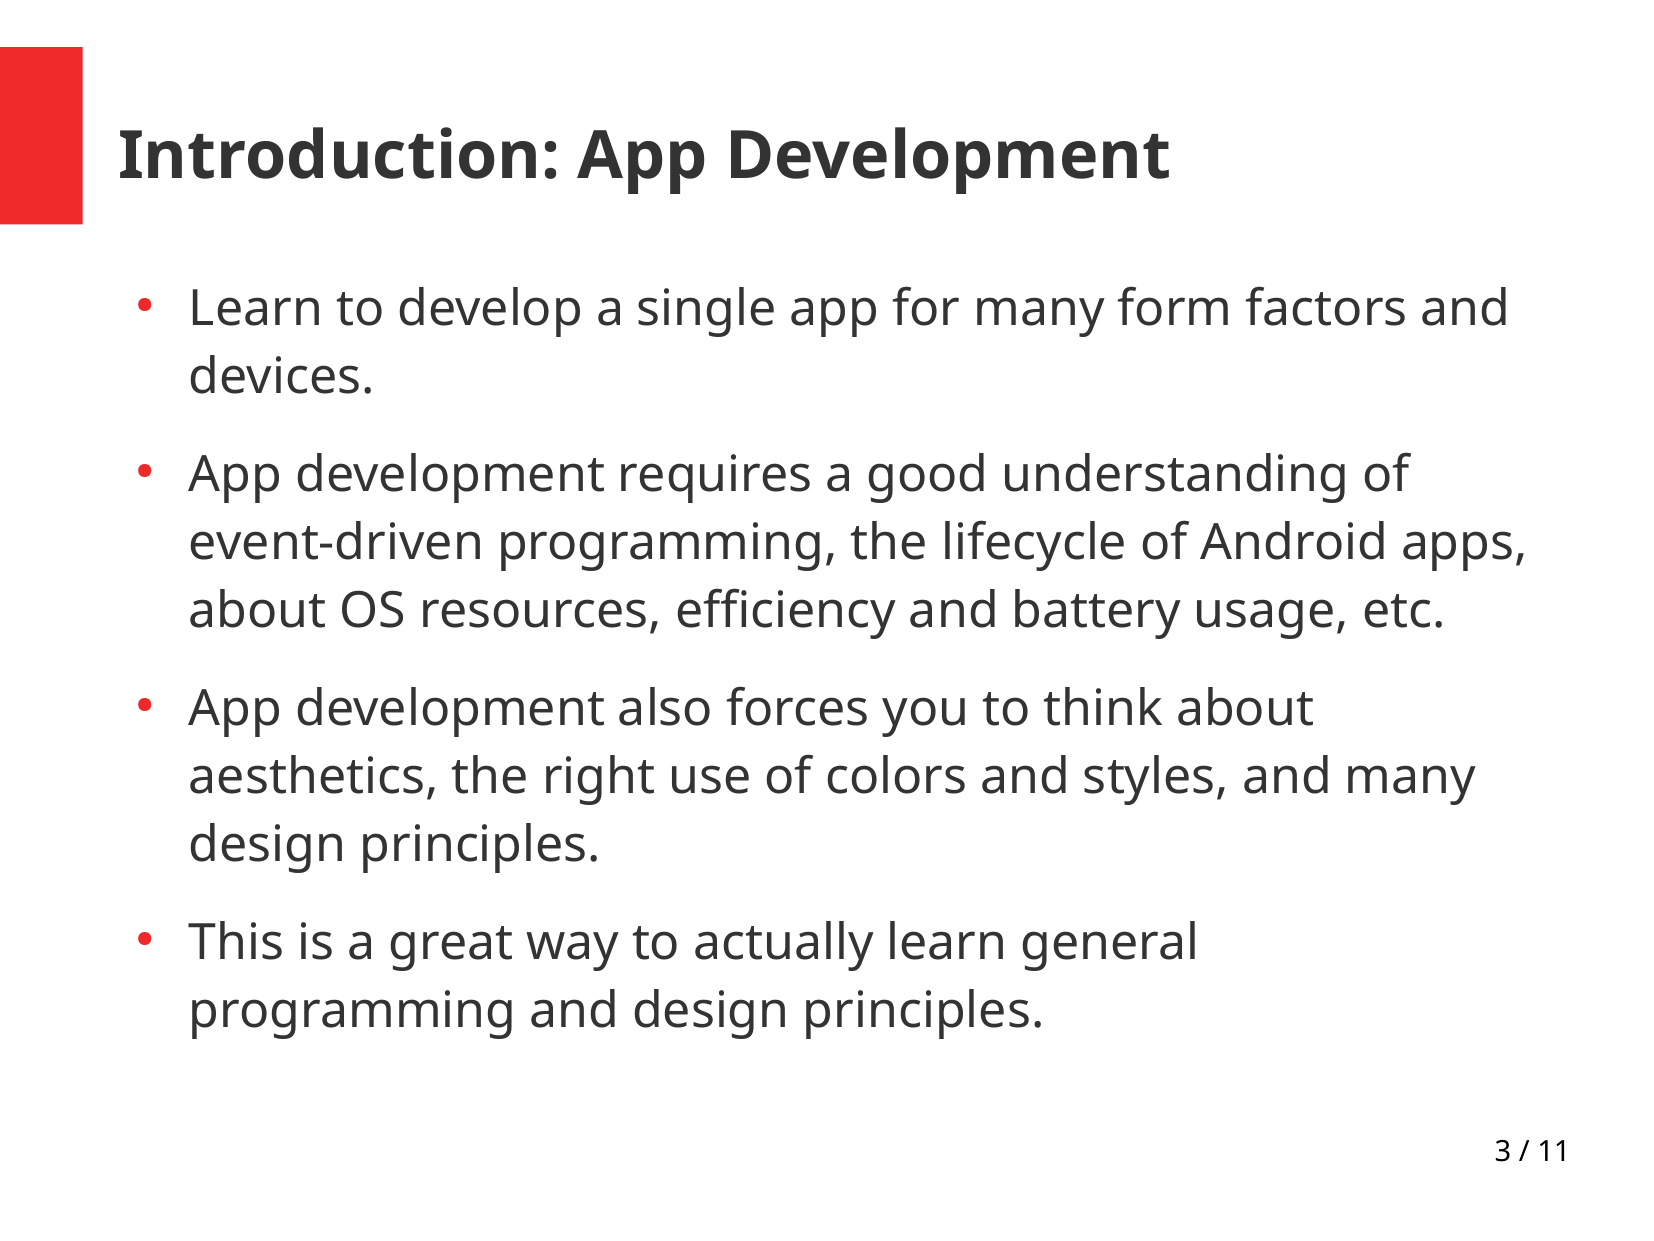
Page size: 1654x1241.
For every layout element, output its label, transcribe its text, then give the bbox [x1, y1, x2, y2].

list Learn to develop a single app for many form factors and devices. App development requires a good understanding of event-driven programming, the lifecycle of Android apps, about OS resources, efficiency and battery usage, etc. App development also forces you to think about aesthetics, the right use of colors and styles, and many design principles. This is a great way to actually learn general programming and design principles. [118, 271, 1536, 991]
title Introduction: App Development [118, 49, 1571, 257]
